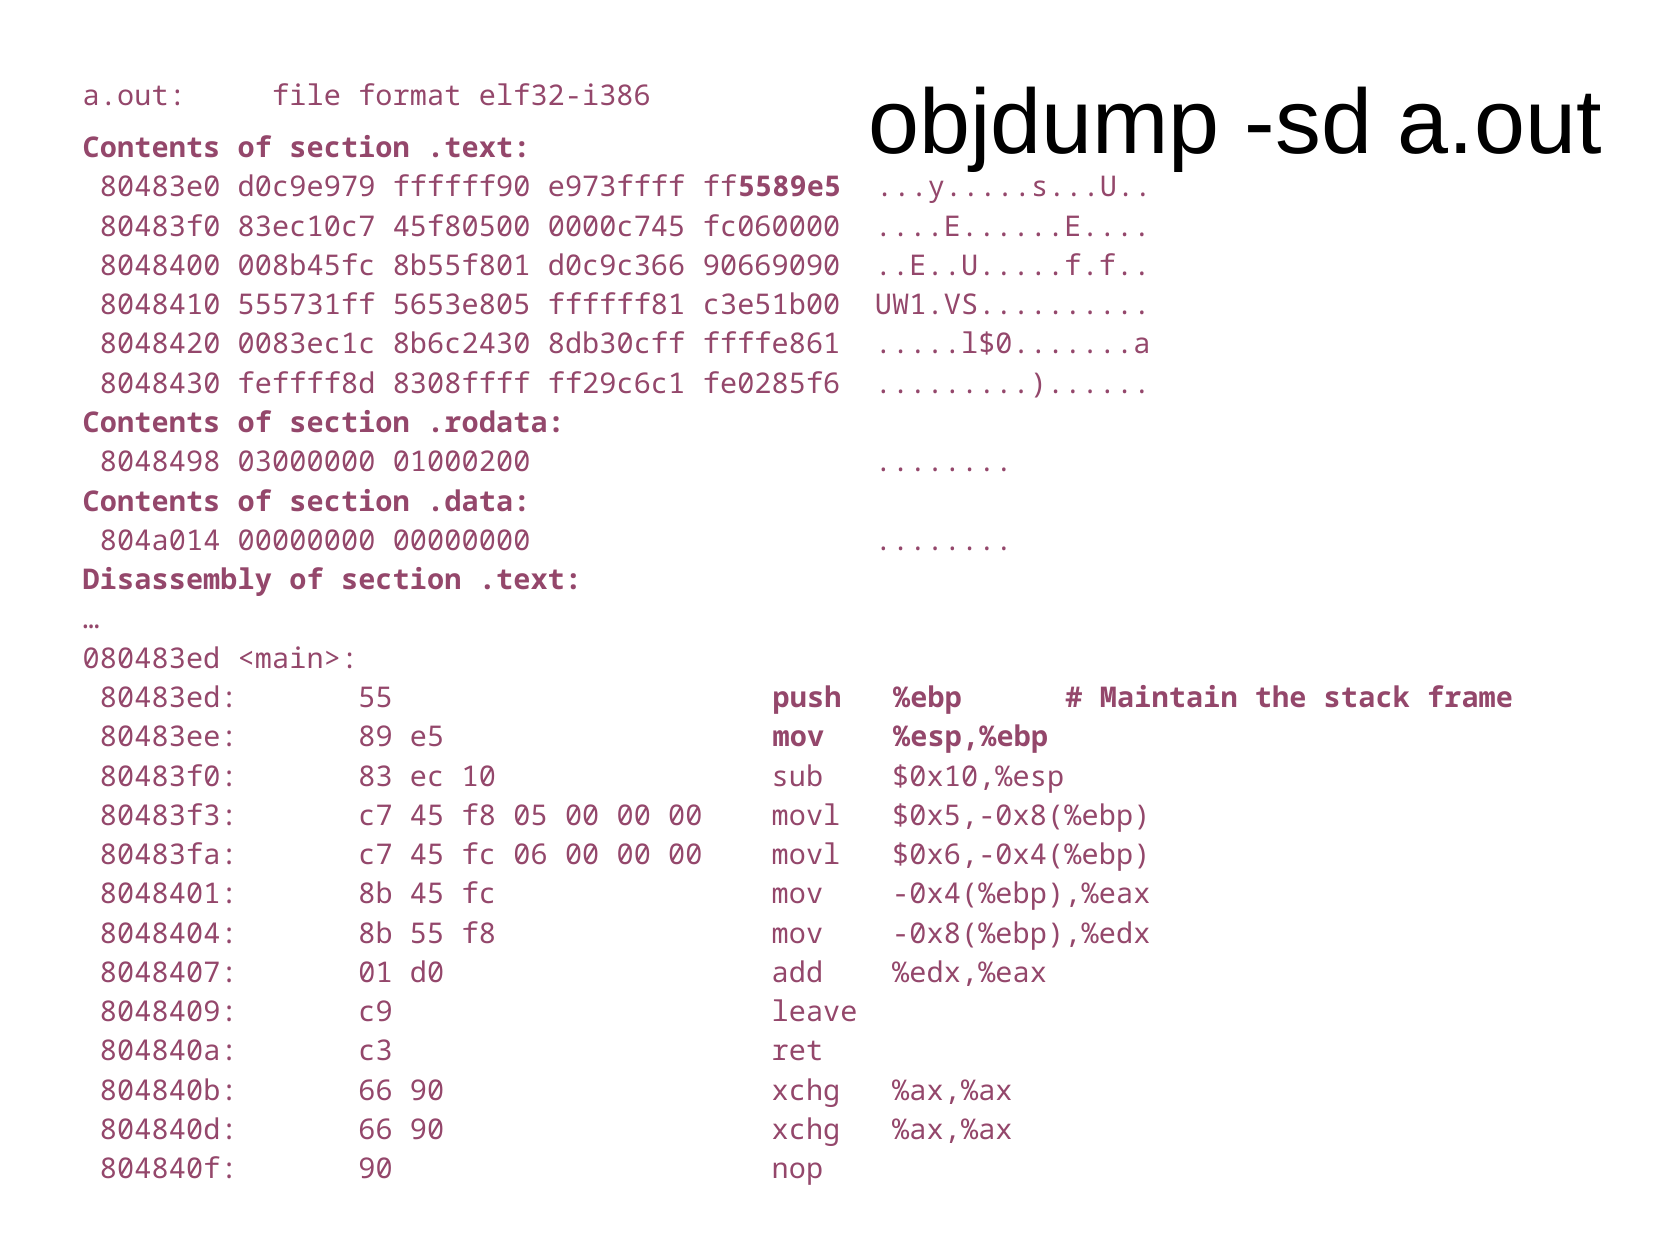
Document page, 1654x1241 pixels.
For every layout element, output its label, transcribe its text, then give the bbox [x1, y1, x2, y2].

list a.out: file format elf32-i386 Contents of section .text: 80483e0 d0c9e979 ffffff90 e973ffff ff5589e5 ...y.....s...U.. 80483f0 83ec10c7 45f80500 0000c745 fc060000 ....E......E.... 8048400 008b45fc 8b55f801 d0c9c366 90669090 ..E..U.....f.f.. 8048410 555731ff 5653e805 ffffff81 c3e51b00 UW1.VS.......... 8048420 0083ec1c 8b6c2430 8db30cff ffffe861 .....l$0.......a 8048430 feffff8d 8308ffff ff29c6c1 fe0285f6 .........)...... Contents of section .rodata: 8048498 03000000 01000200 ........ Contents of section .data: 804a014 00000000 00000000 ........ Disassembly of section .text: … 080483ed <main>: 80483ed: 55 push %ebp # Maintain the stack frame 80483ee: 89 e5 mov %esp,%ebp 80483f0: 83 ec 10 sub $0x10,%esp 80483f3: c7 45 f8 05 00 00 00 movl $0x5,-0x8(%ebp) 80483fa: c7 45 fc 06 00 00 00 movl $0x6,-0x4(%ebp) 8048401: 8b 45 fc mov -0x4(%ebp),%eax 8048404: 8b 55 f8 mov -0x8(%ebp),%edx 8048407: 01 d0 add %edx,%eax 8048409: c9 leave 804840a: c3 ret 804840b: 66 90 xchg %ax,%ax 804840d: 66 90 xchg %ax,%ax 804840f: 90 nop [82, 75, 1571, 1201]
title objdump -sd a.out [862, 55, 1609, 188]
